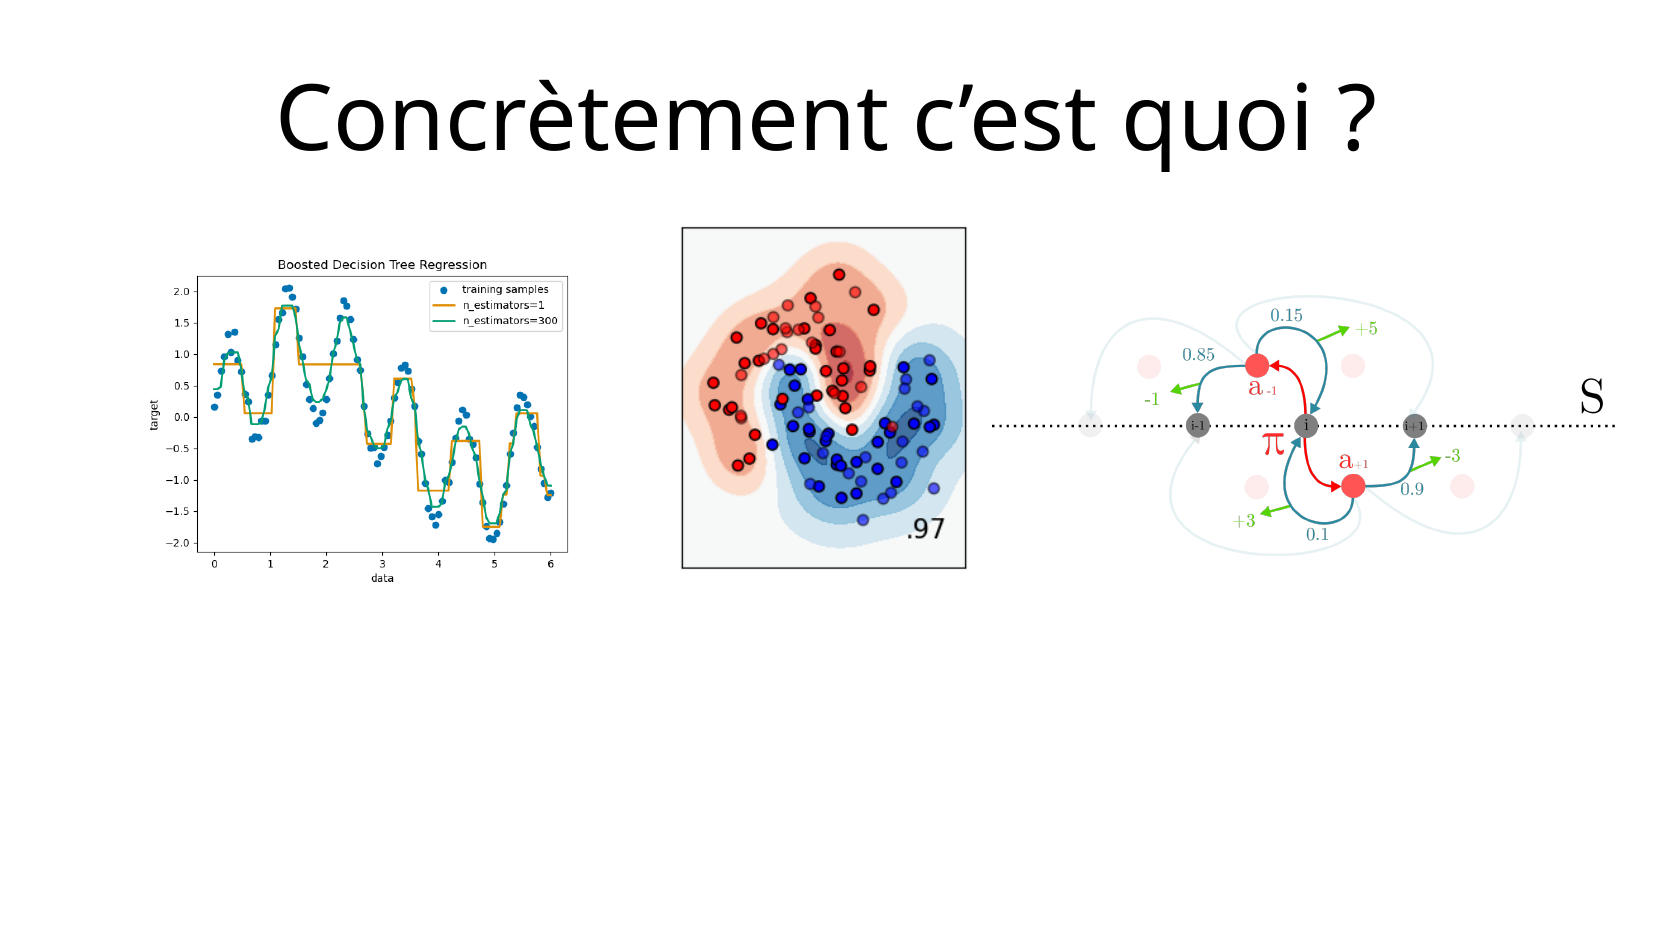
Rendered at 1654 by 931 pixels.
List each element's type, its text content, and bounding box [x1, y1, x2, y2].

title Concrètement c’est quoi ? [82, 37, 1571, 193]
picture [673, 221, 974, 579]
picture [137, 232, 615, 591]
picture [992, 295, 1617, 556]
